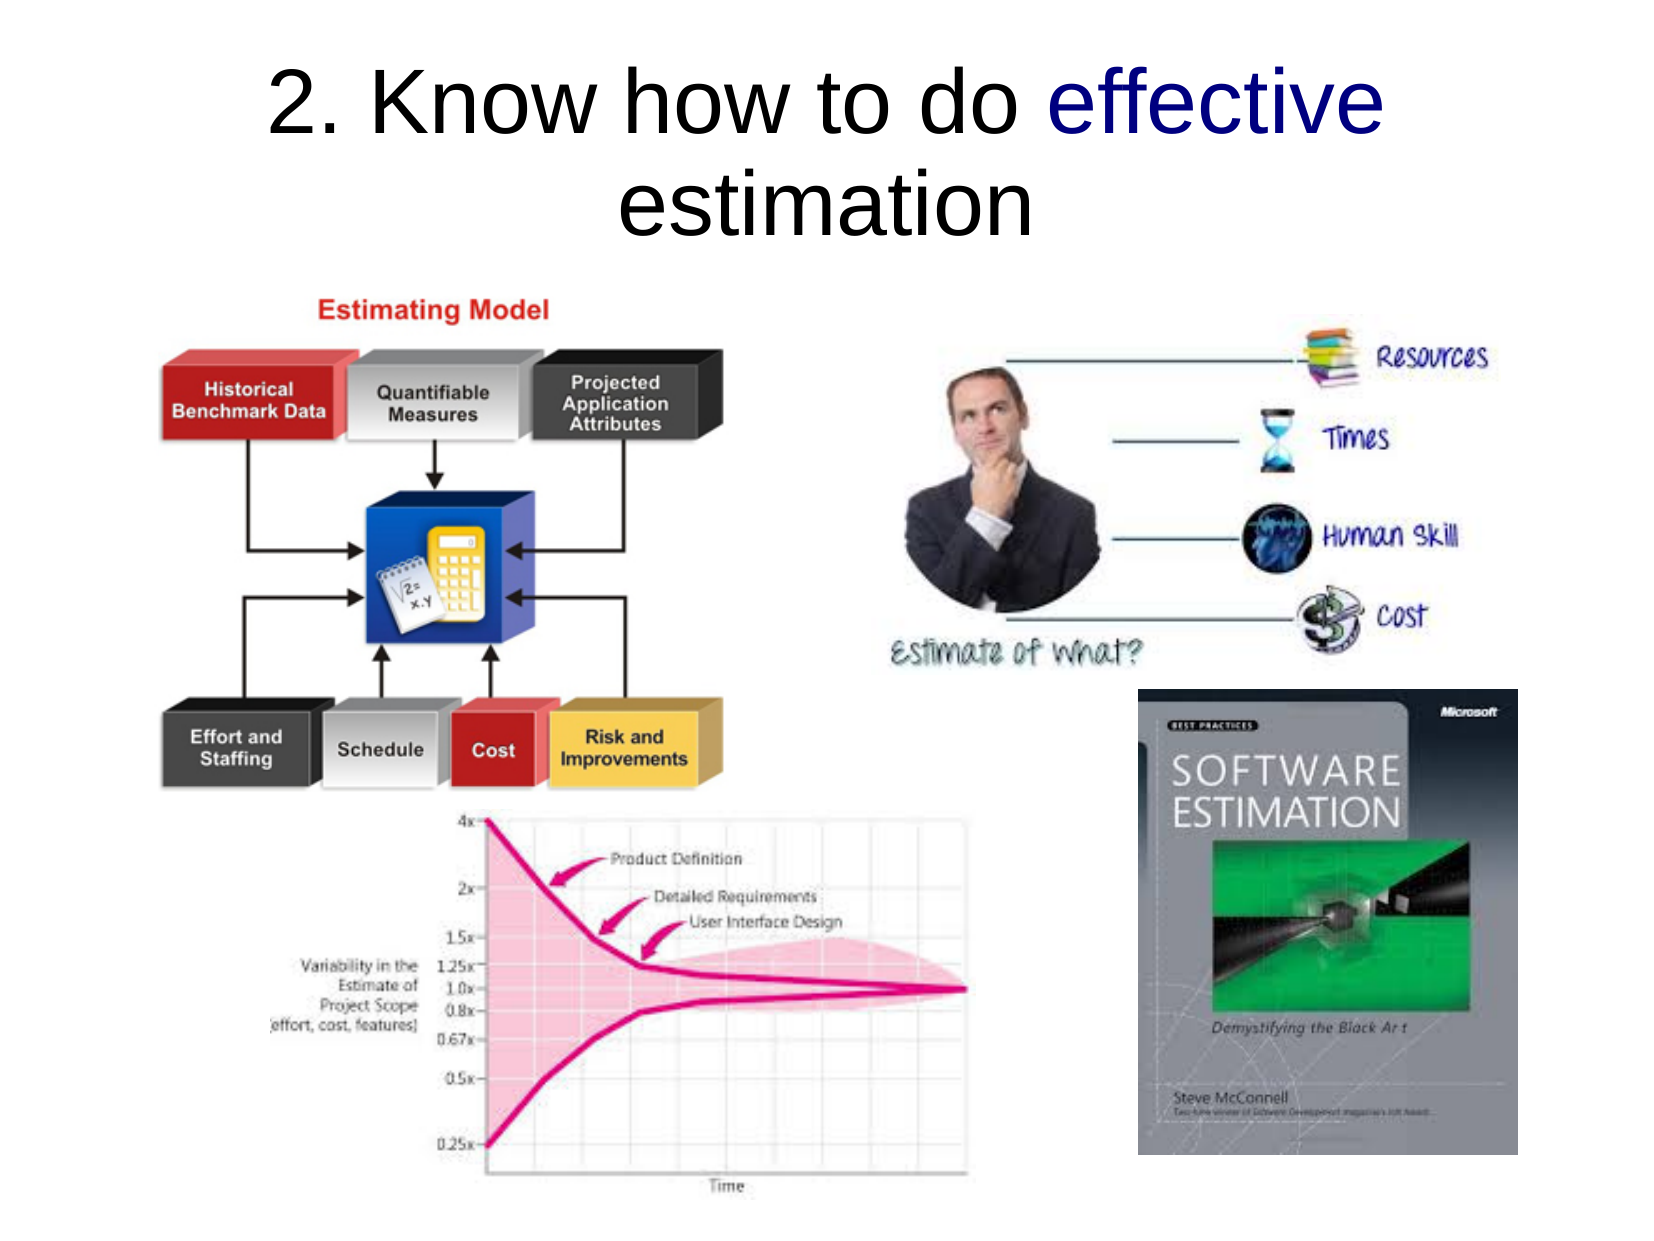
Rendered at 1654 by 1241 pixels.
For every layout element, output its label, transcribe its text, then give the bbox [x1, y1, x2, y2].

picture [270, 809, 976, 1201]
picture [142, 296, 742, 796]
title 2. Know how to do effective estimation [82, 49, 1571, 257]
picture [1138, 689, 1518, 1156]
picture [871, 314, 1501, 676]
